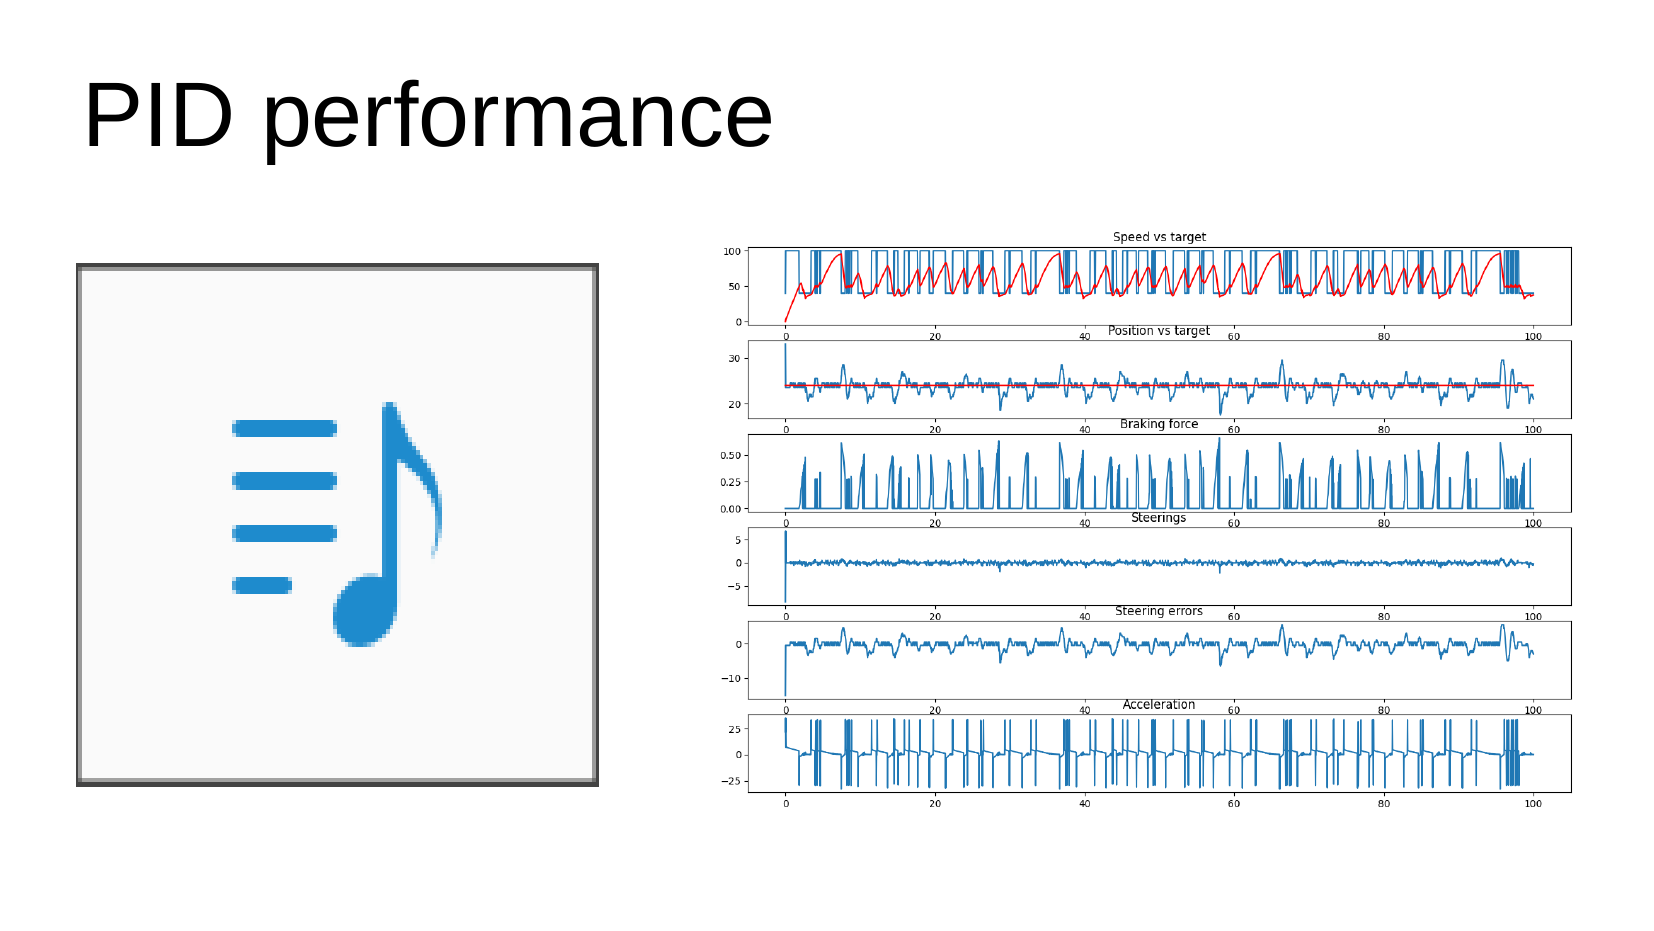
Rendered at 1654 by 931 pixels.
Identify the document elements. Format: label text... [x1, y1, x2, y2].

picture [712, 224, 1577, 817]
title PID performance [82, 37, 1571, 193]
text_box [75, 262, 601, 788]
